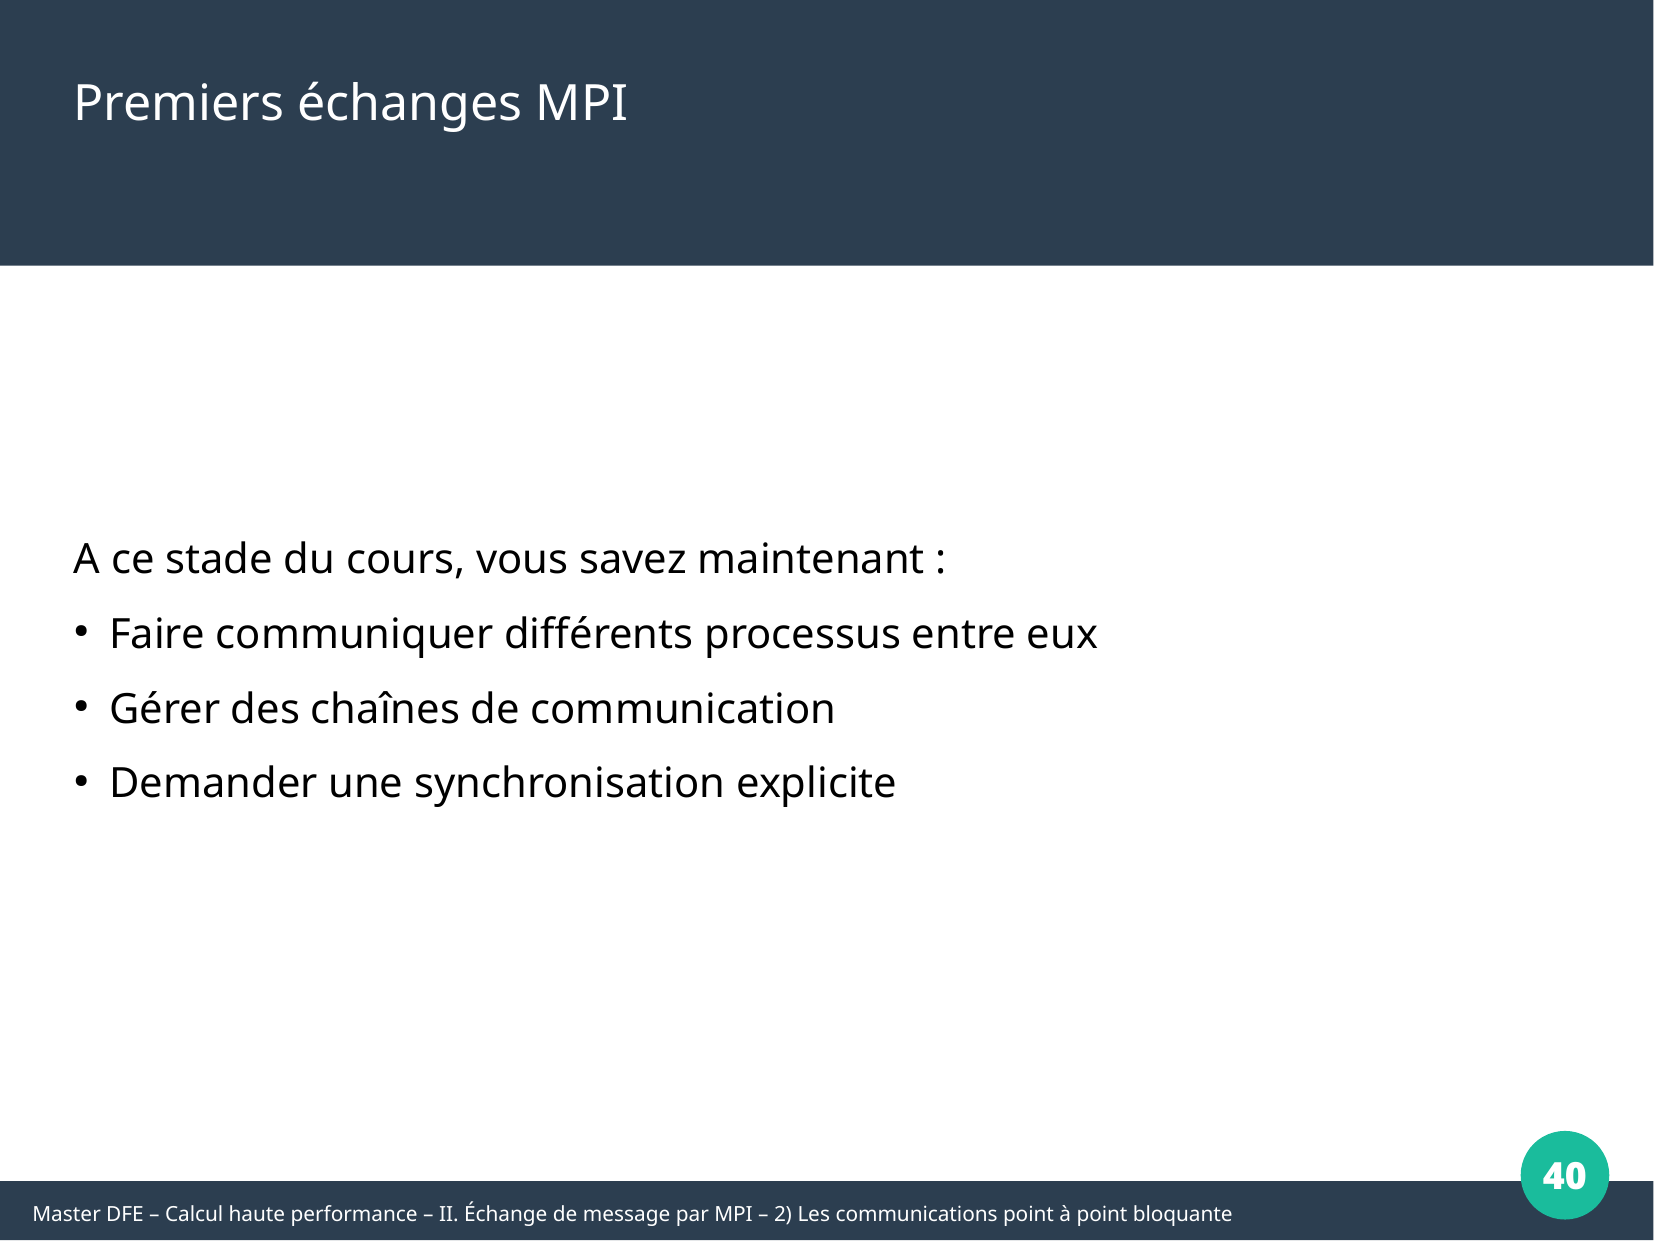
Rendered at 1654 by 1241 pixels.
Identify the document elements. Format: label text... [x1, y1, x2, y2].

text_box Master DFE – Calcul haute performance – II. Échange de message par MPI – 2) Les communications point à point bloquante [17, 1191, 1436, 1235]
text_box A ce stade du cours, vous savez maintenant : Faire communiquer différents processus entre eux Gérer des chaînes de communication Demander une synchronisation explicite [59, 521, 1619, 816]
text_box Premiers échanges MPI [59, 59, 1477, 187]
